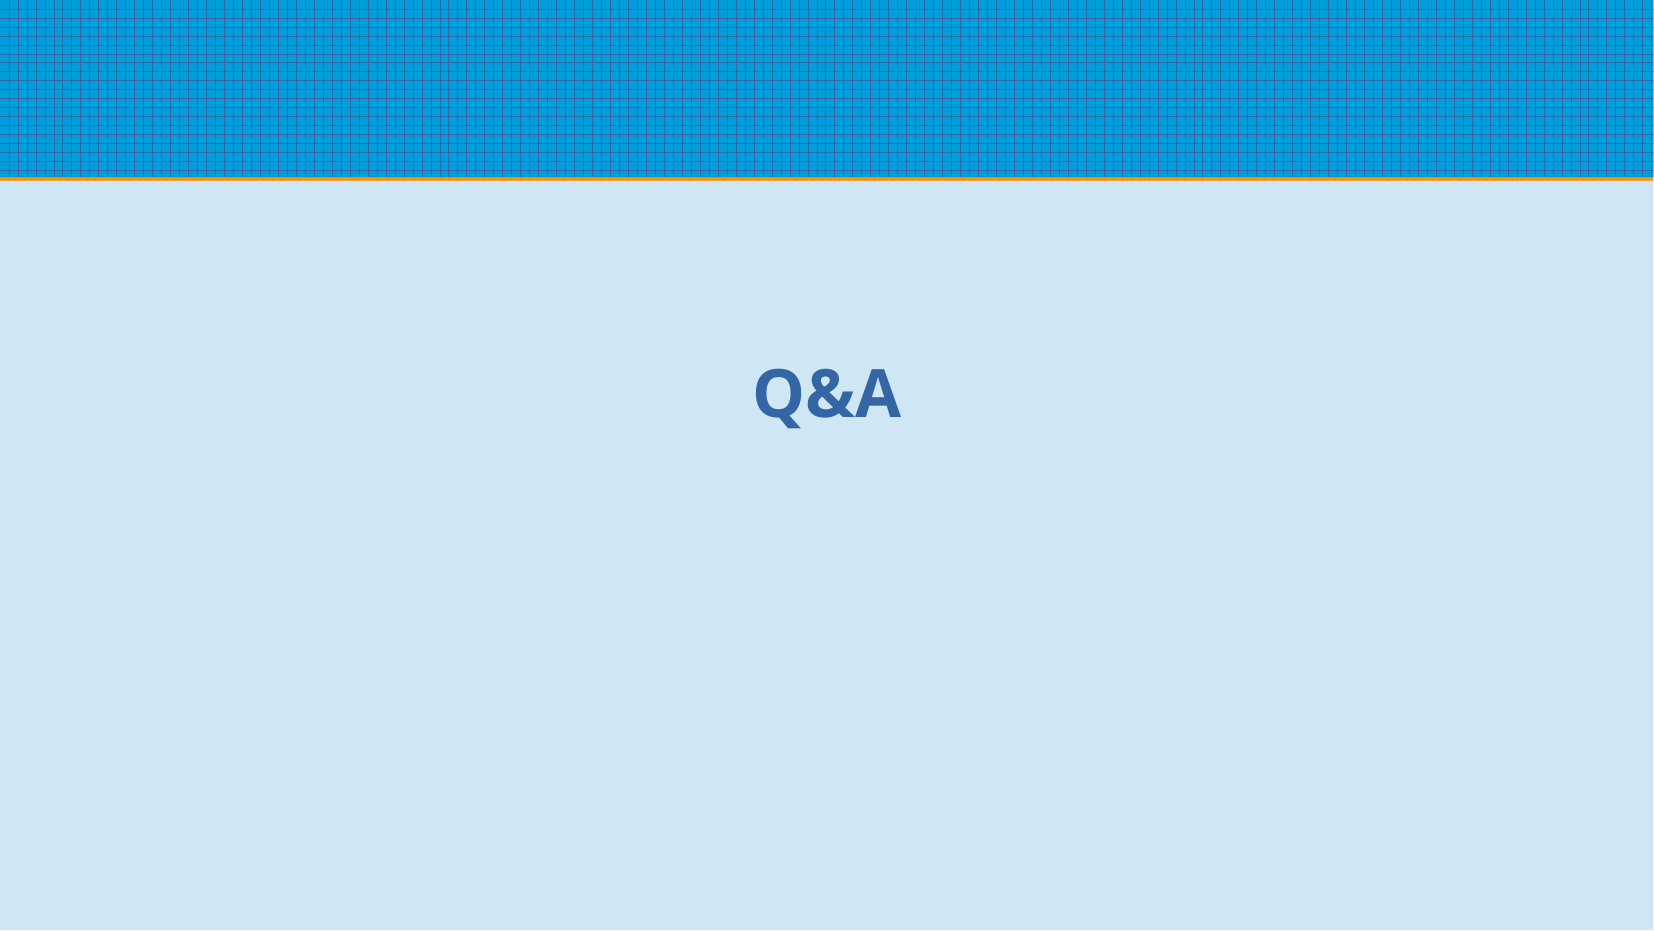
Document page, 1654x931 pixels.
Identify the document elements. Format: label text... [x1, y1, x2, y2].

subtitle Q&A [88, 14, 1565, 768]
